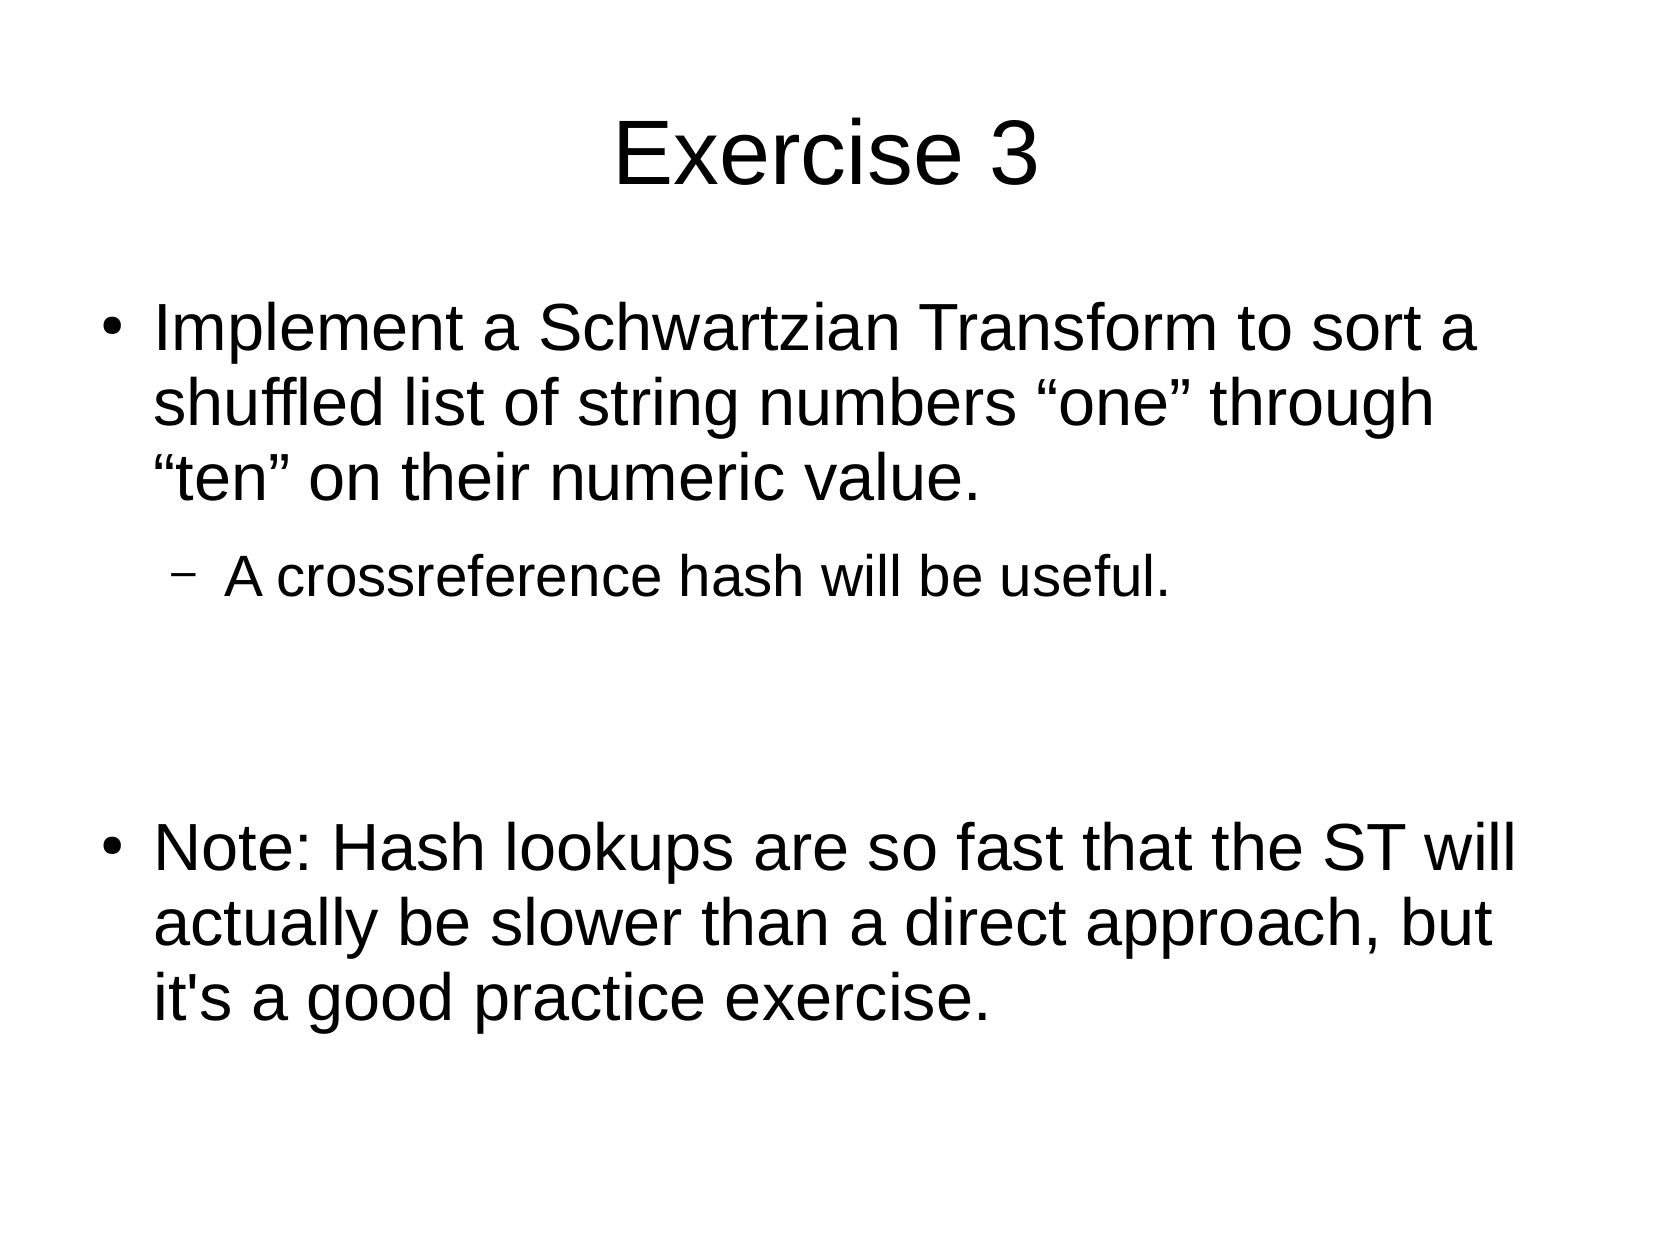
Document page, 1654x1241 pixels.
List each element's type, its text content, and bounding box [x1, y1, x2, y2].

title Exercise 3 [82, 49, 1571, 257]
list Implement a Schwartzian Transform to sort a shuffled list of string numbers “one” through “ten” on their numeric value. A crossreference hash will be useful. Note: Hash lookups are so fast that the ST will actually be slower than a direct approach, but it's a good practice exercise. [82, 290, 1571, 1096]
